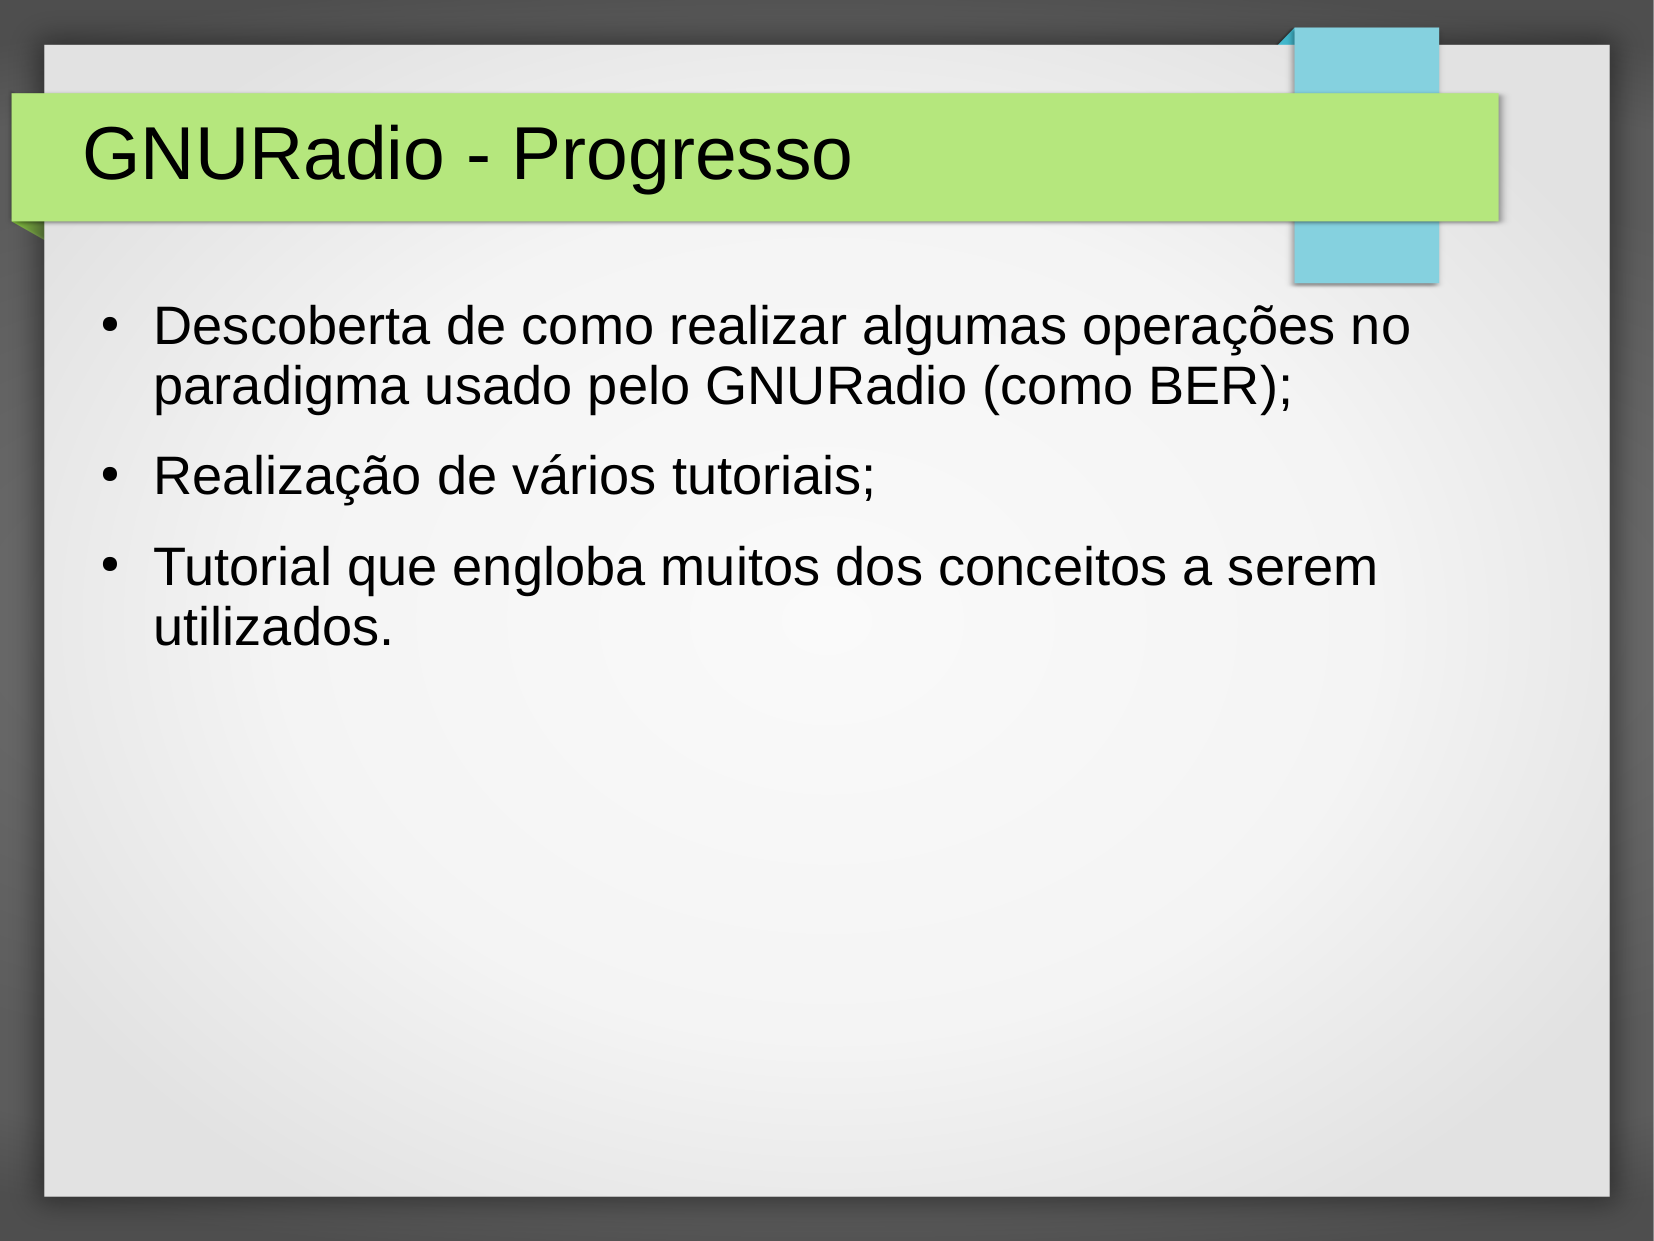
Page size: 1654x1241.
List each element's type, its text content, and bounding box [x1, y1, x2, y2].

title GNURadio - Progresso [82, 94, 1264, 213]
picture [0, 0, 1654, 1241]
list Descoberta de como realizar algumas operações no paradigma usado pelo GNURadio (como BER); Realização de vários tutoriais; Tutorial que engloba muitos dos conceitos a serem utilizados. [82, 295, 1571, 1015]
